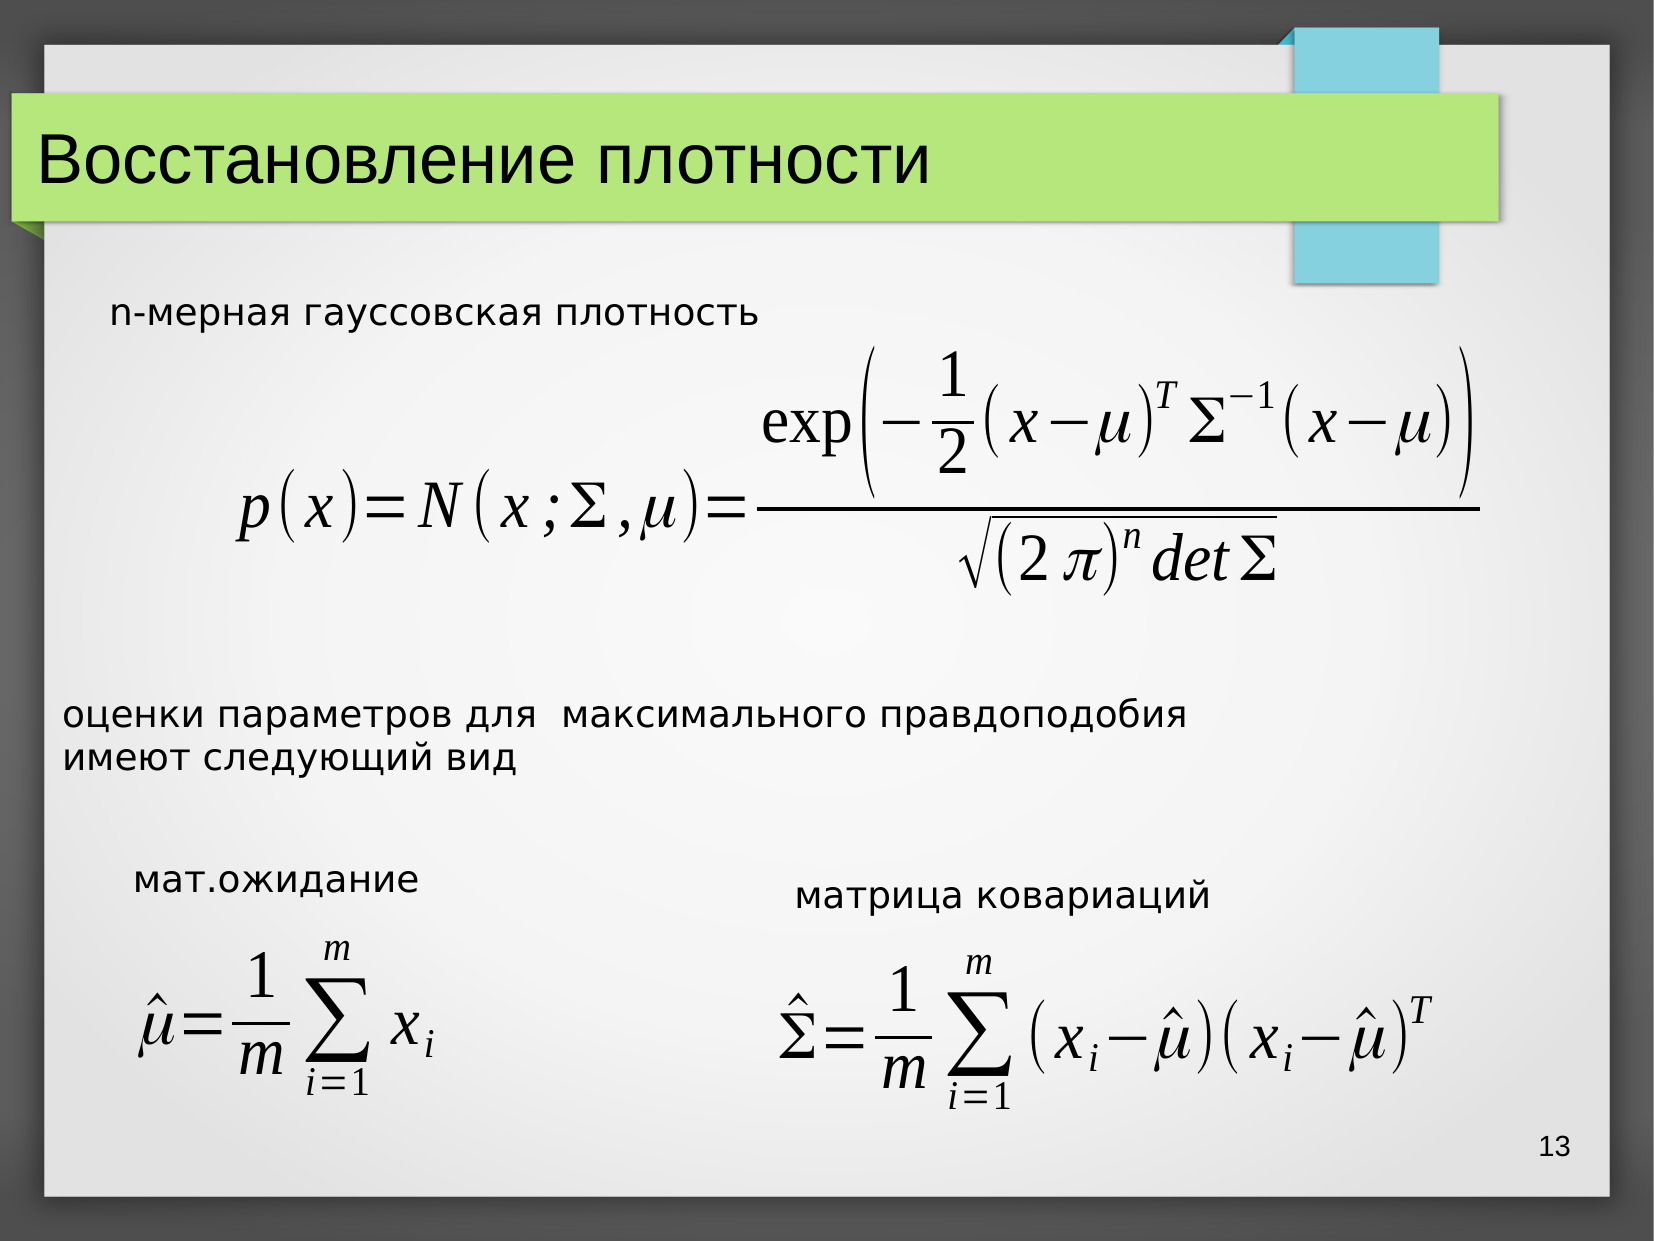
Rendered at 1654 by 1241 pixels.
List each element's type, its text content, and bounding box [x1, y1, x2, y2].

text_box матрица ковариаций [779, 866, 1359, 934]
text_box оценки параметров для максимального правдоподобия имеют следующий вид [47, 685, 1595, 837]
chart [771, 947, 1441, 1123]
text_box мат.ожидание [118, 850, 520, 911]
chart [225, 342, 1489, 603]
title Восстановление плотности [35, 118, 1489, 200]
chart [129, 933, 443, 1109]
picture [0, 0, 1654, 1241]
text_box n-мерная гауссовская плотность [94, 283, 815, 344]
